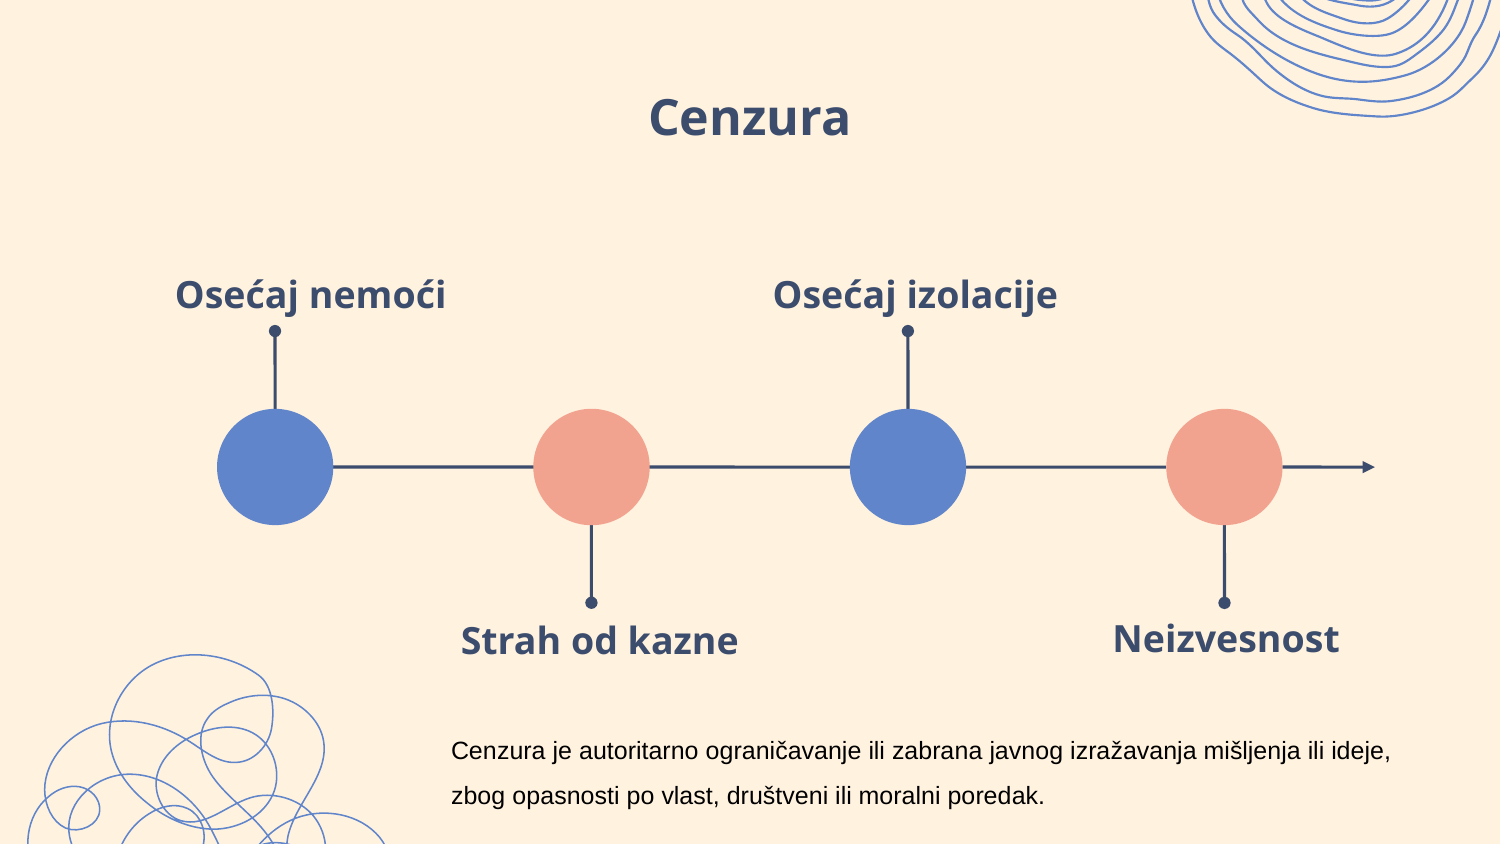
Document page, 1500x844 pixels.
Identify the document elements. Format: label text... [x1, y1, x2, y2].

text_box Osećaj izolacije [704, 270, 1127, 316]
text_box [1166, 408, 1283, 526]
text_box Osećaj nemoći [120, 270, 502, 316]
title Cenzura [116, 88, 1383, 142]
text_box [849, 408, 967, 526]
text_box Neizvesnost [1072, 615, 1380, 660]
text_box Strah od kazne [405, 617, 796, 663]
text_box [217, 408, 334, 526]
text_box [533, 408, 650, 526]
text_box Cenzura je autoritarno ograničavanje ili zabrana javnog izražavanja mišljenja ili ideje, zbog opasnosti po vlast, društveni ili moralni poredak. [436, 705, 1460, 844]
